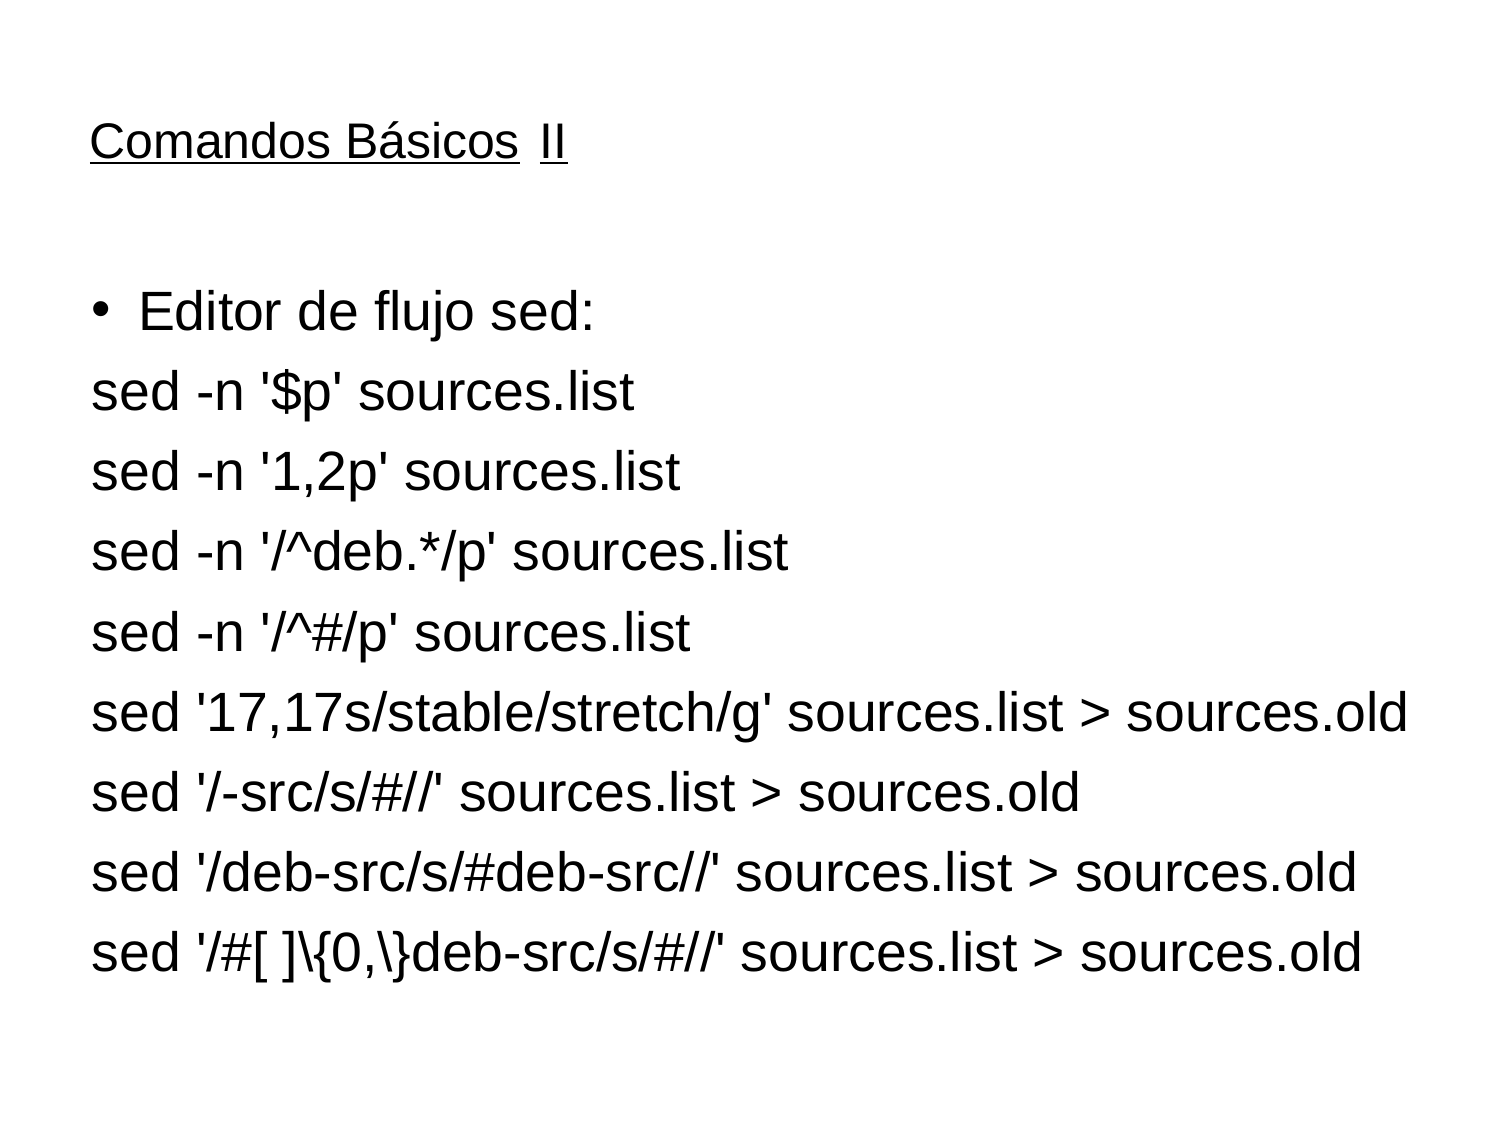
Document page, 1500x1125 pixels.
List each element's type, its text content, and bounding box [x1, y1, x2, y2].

title Comandos Básicos II [75, 45, 1426, 233]
list Editor de flujo sed: sed -n '$p' sources.list sed -n '1,2p' sources.list sed -n '/^deb.*/p' sources.list sed -n '/^#/p' sources.list sed '17,17s/stable/stretch/g' sources.list > sources.old sed '/-src/s/#//' sources.list > sources.old sed '/deb-src/s/#deb-src//' sources.list > sources.old sed '/#[ ]\{0,\}deb-src/s/#//' sources.list > sources.old [76, 267, 1427, 1010]
